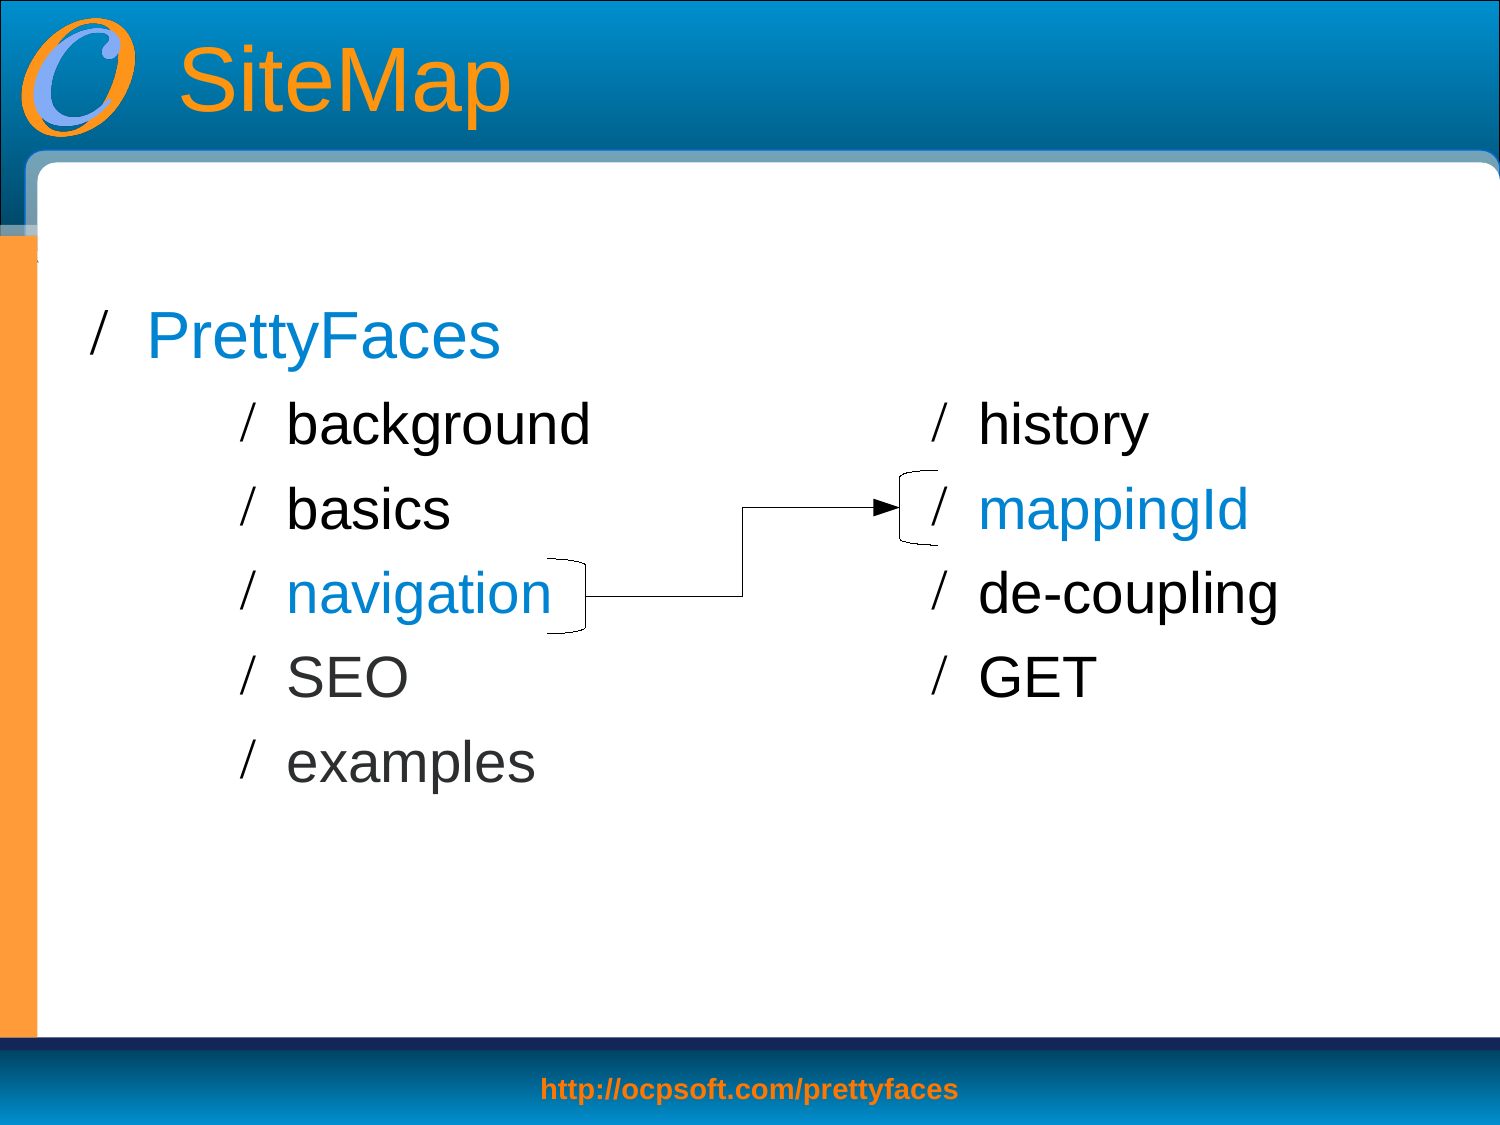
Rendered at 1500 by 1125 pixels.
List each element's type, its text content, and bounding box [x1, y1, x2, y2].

picture [22, 19, 135, 136]
list PrettyFaces background basics navigation SEO examples [75, 187, 734, 931]
list history mappingId de-coupling GET [766, 187, 1426, 931]
title SiteMap [162, 4, 1463, 146]
